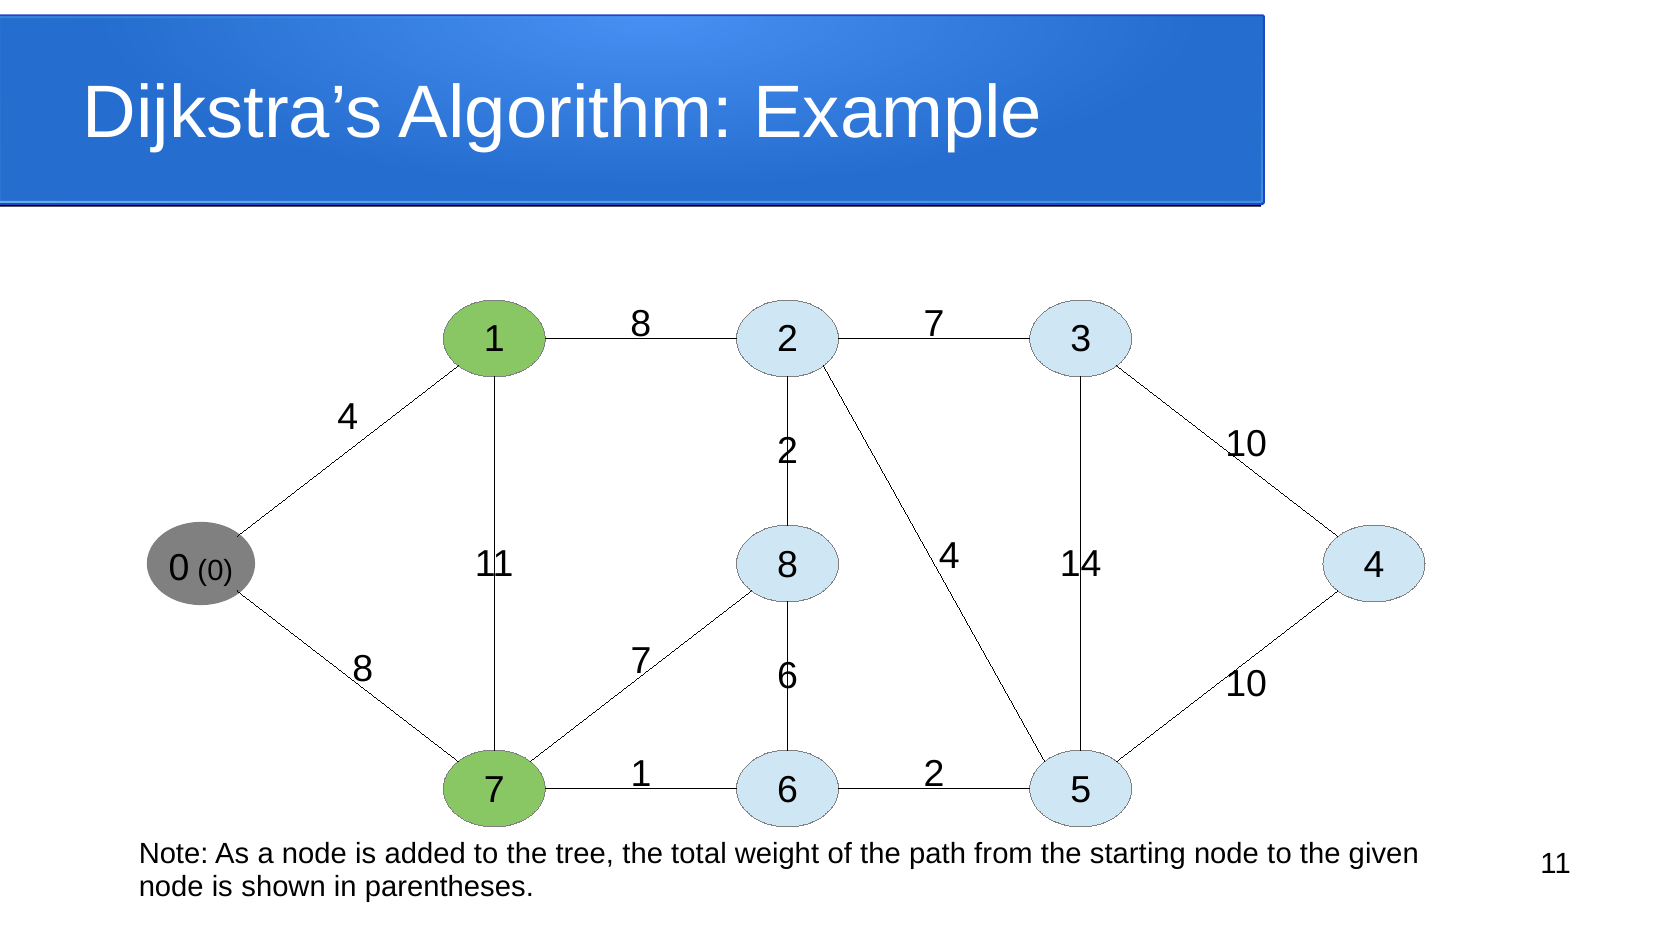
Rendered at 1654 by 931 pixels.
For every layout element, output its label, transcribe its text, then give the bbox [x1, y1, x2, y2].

text_box Note: As a node is added to the tree, the total weight of the path from the starting node to the given node is shown in parentheses. [138, 837, 1489, 931]
text_box 6 [736, 750, 839, 827]
text_box 7 [443, 750, 546, 827]
text_box 3 [1029, 300, 1132, 377]
text_box 1 [443, 300, 546, 377]
text_box 5 [1029, 750, 1132, 827]
title Dijkstra’s Algorithm: Example [82, 35, 1235, 189]
text_box 8 [736, 525, 839, 602]
text_box 2 [736, 300, 839, 377]
text_box 0 (0) [149, 525, 252, 602]
text_box 4 [1322, 525, 1426, 602]
